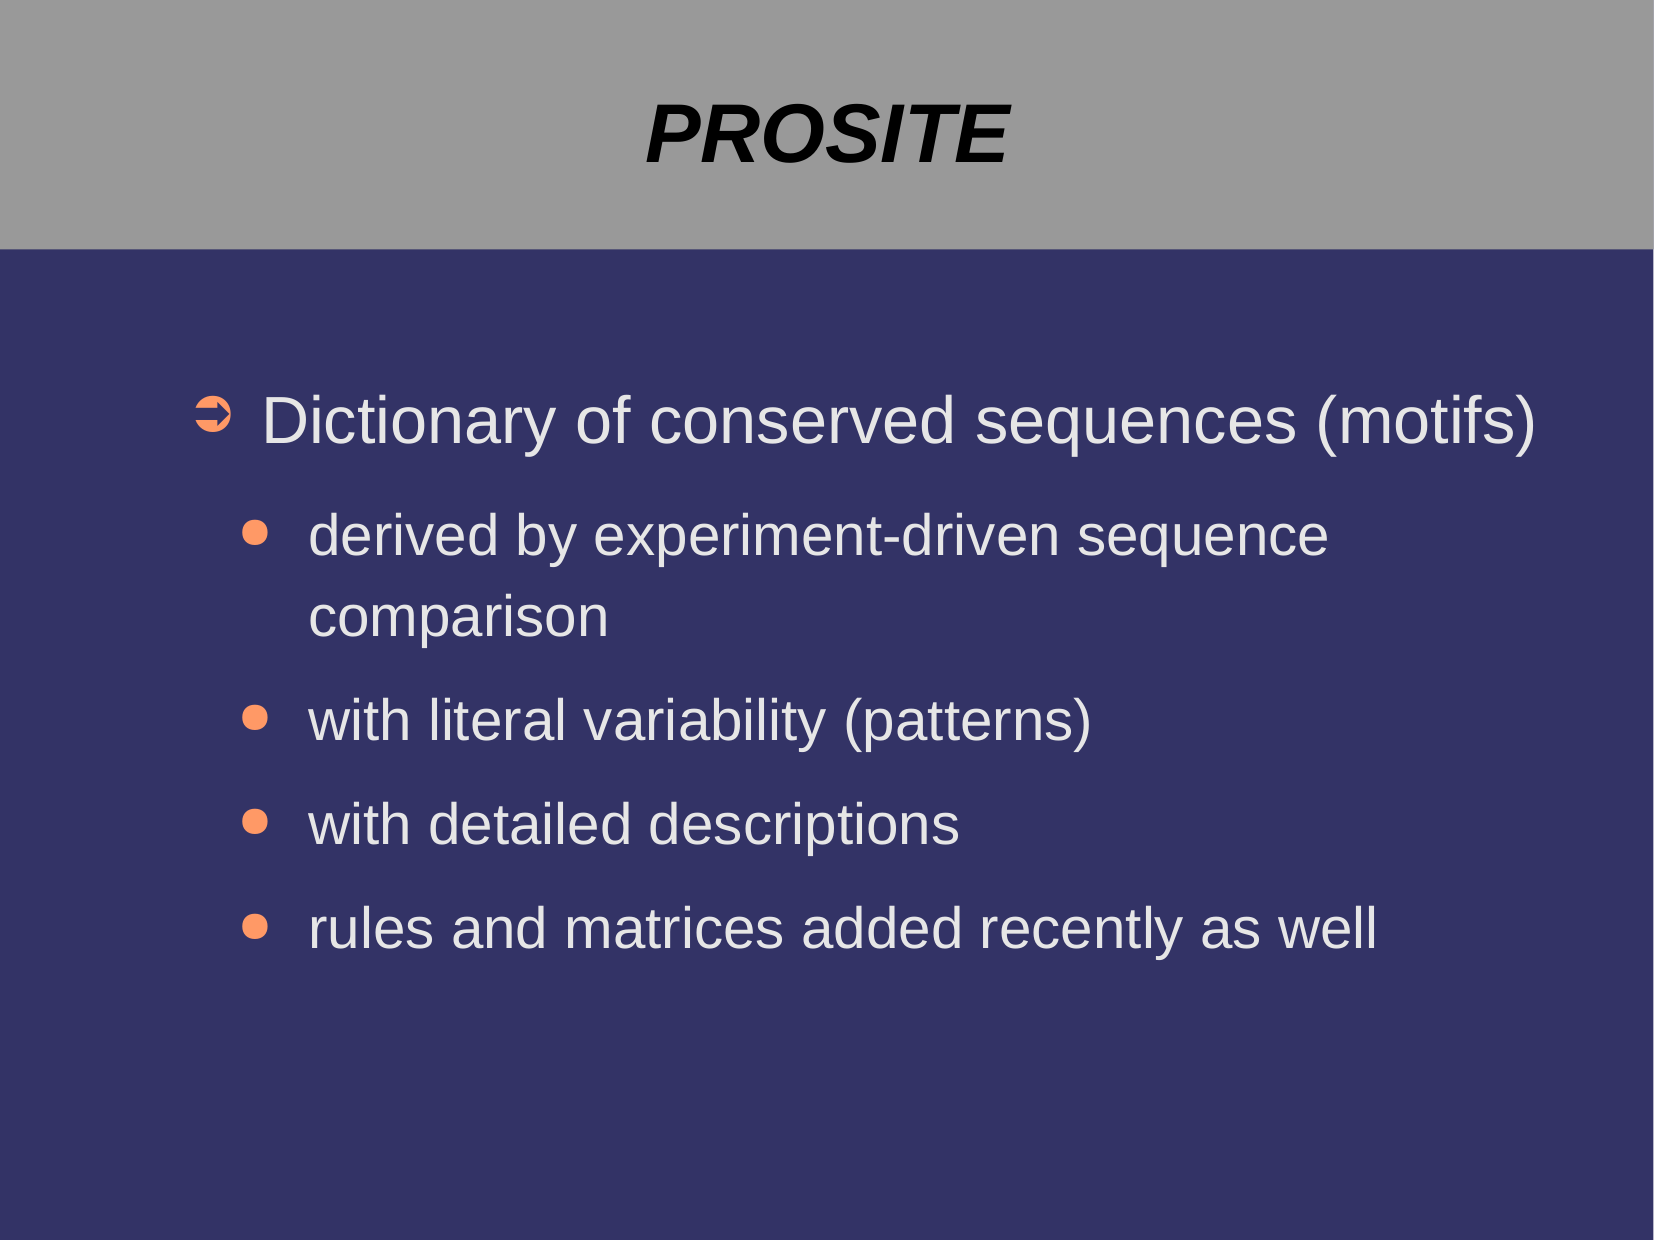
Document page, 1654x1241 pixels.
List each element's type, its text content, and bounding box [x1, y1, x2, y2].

list Dictionary of conserved sequences (motifs) derived by experiment-driven sequence comparison with literal variability (patterns) with detailed descriptions rules and matrices added recently as well [178, 364, 1570, 1147]
title PROSITE [121, 19, 1534, 227]
